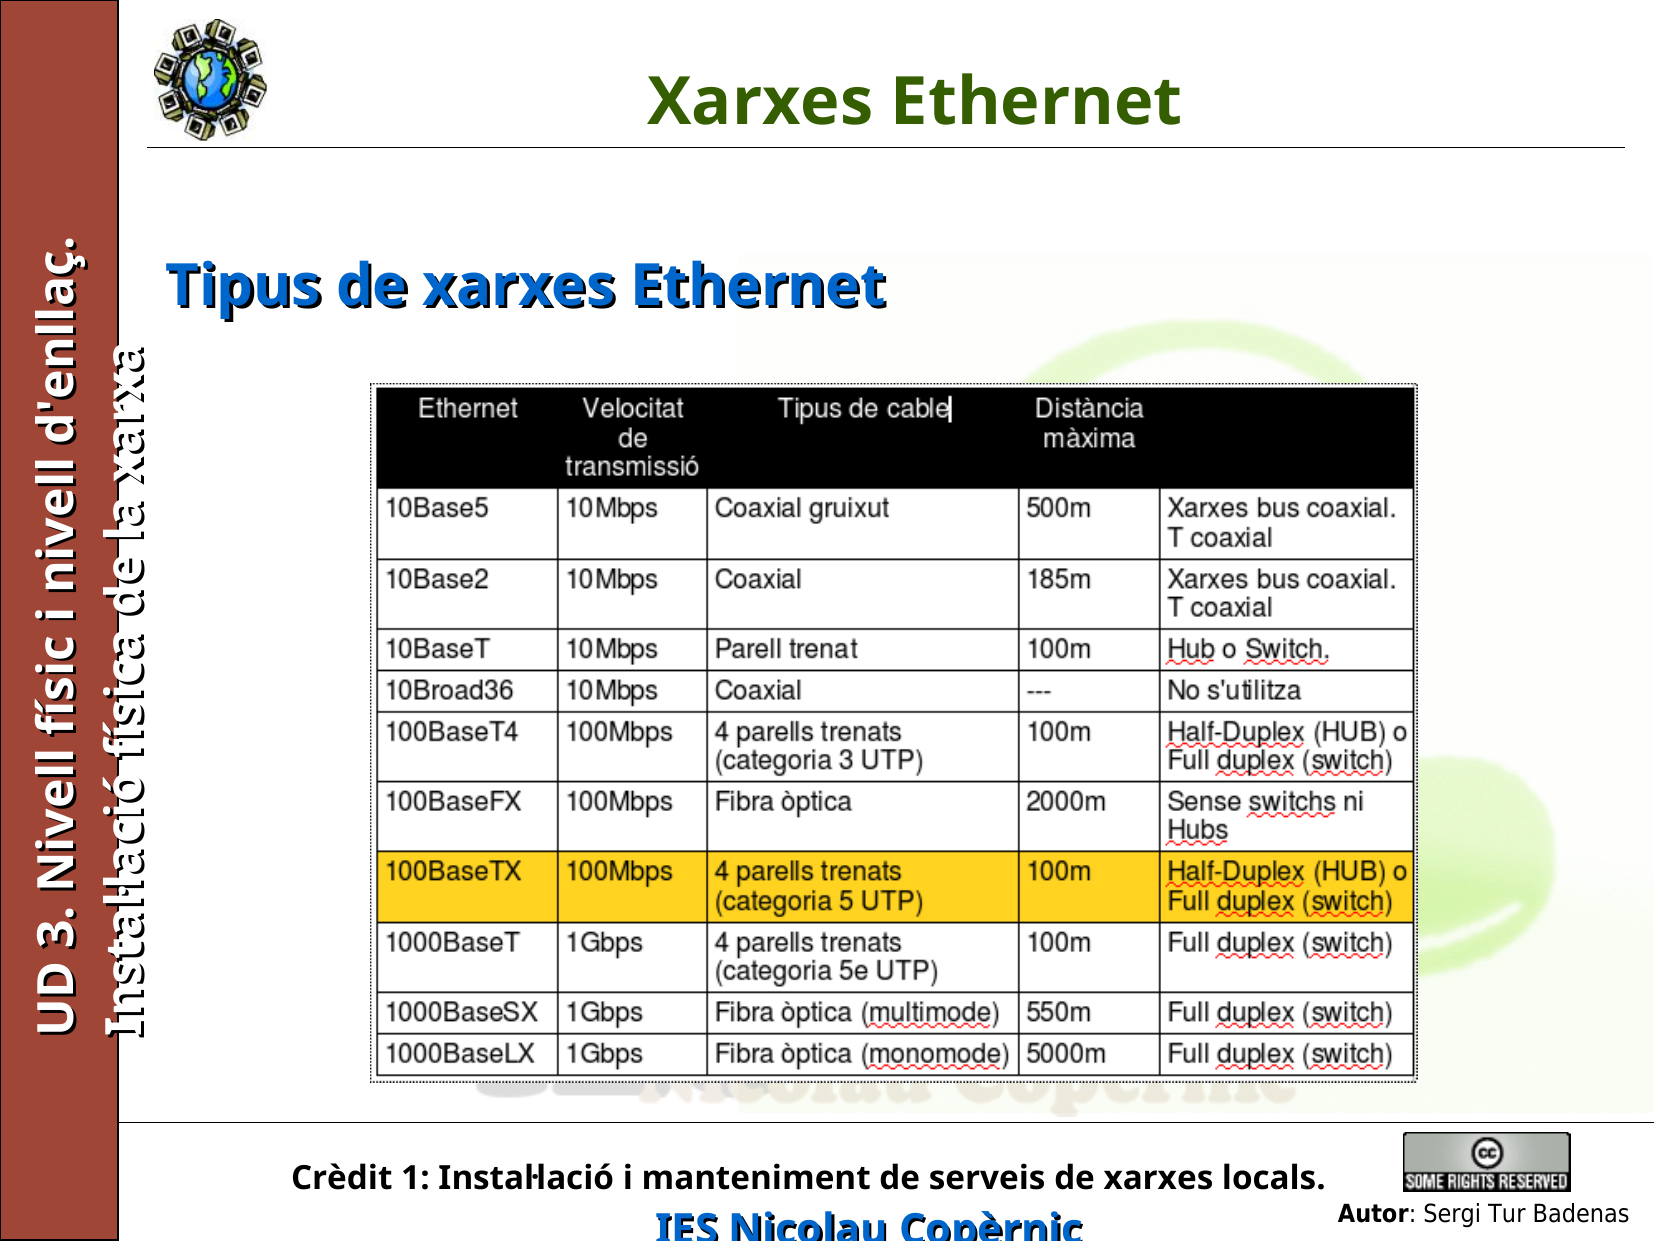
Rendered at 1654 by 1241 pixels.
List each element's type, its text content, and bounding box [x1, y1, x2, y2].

list Tipus de xarxes Ethernet [147, 242, 1636, 1078]
picture [154, 19, 268, 142]
picture [1403, 1132, 1571, 1192]
title Xarxes Ethernet [171, 56, 1654, 141]
picture [370, 252, 1654, 1117]
